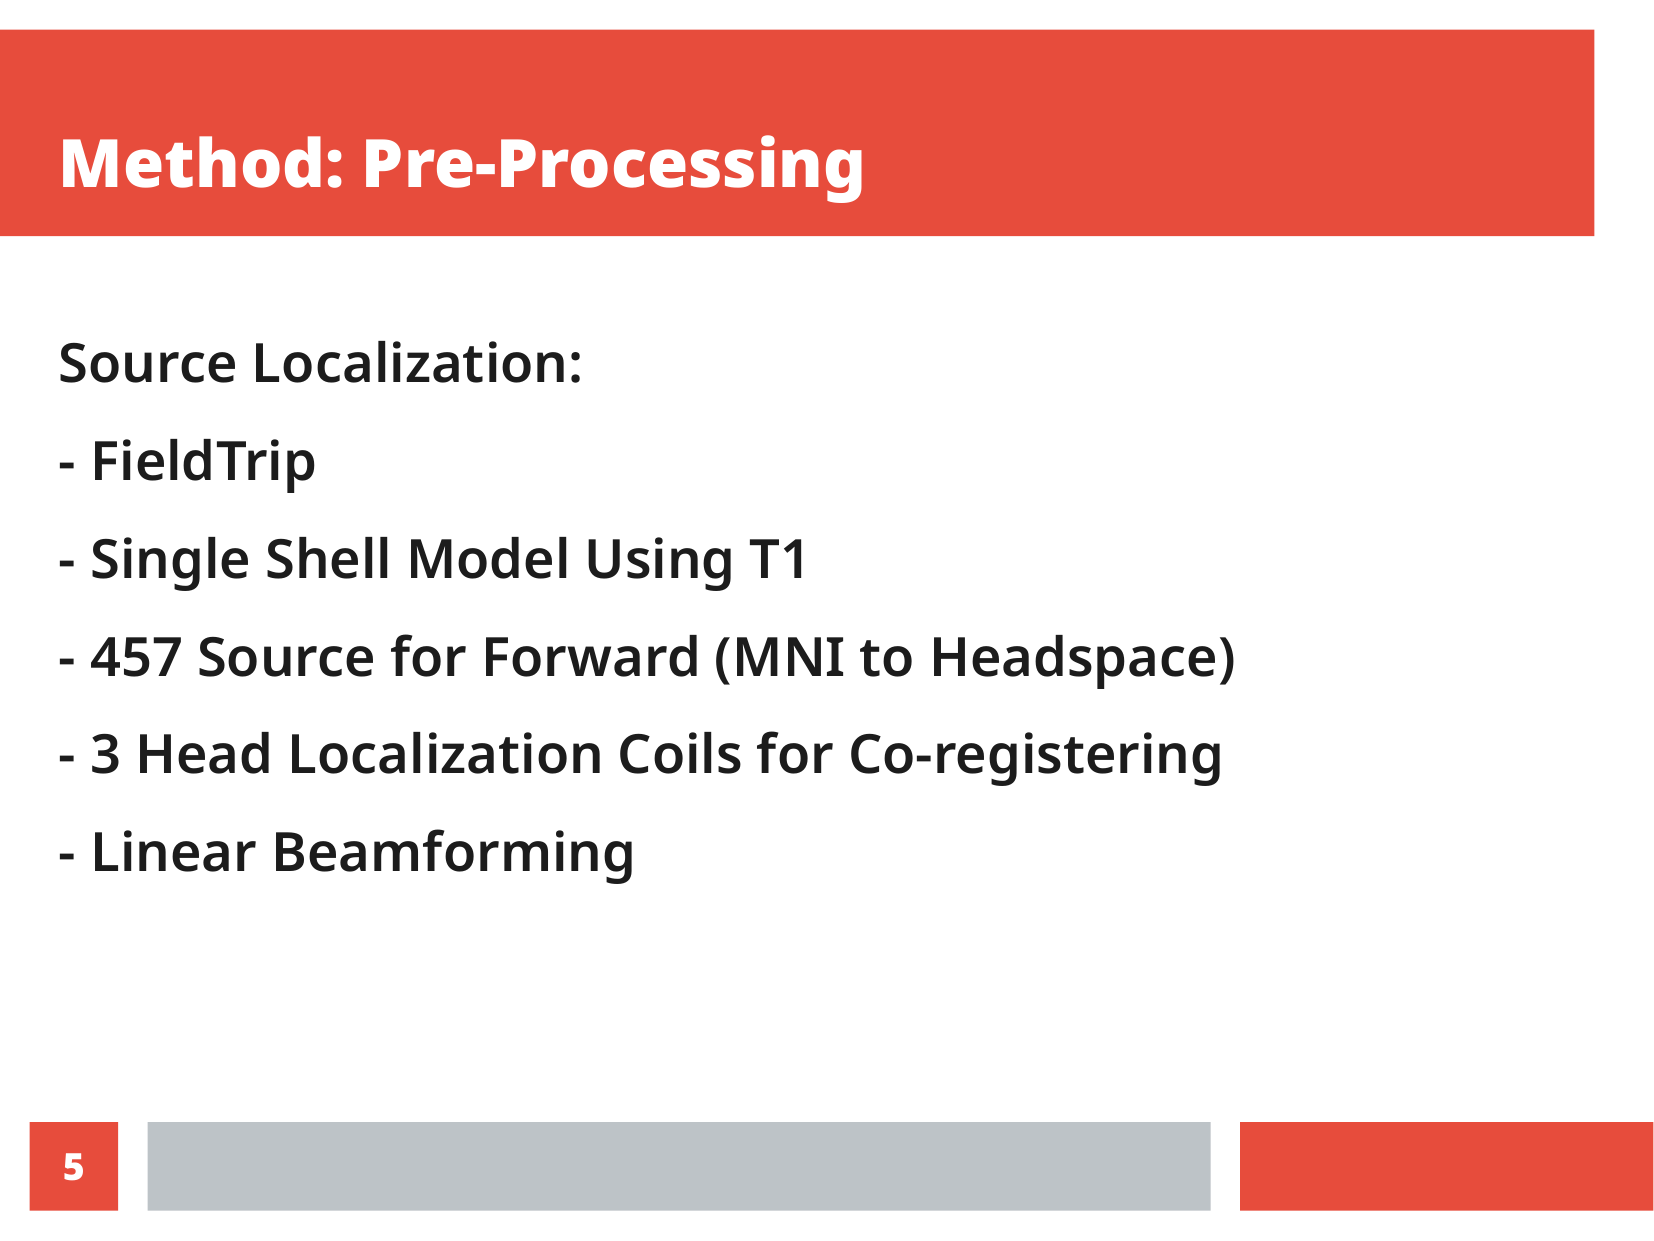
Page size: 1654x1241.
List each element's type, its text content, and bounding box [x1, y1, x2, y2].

list Source Localization: - FieldTrip - Single Shell Model Using T1 - 457 Source for Forward (MNI to Headspace) - 3 Head Localization Coils for Co-registering - Linear Beamforming [59, 324, 1565, 1093]
title Method: Pre-Processing [59, 59, 1595, 207]
